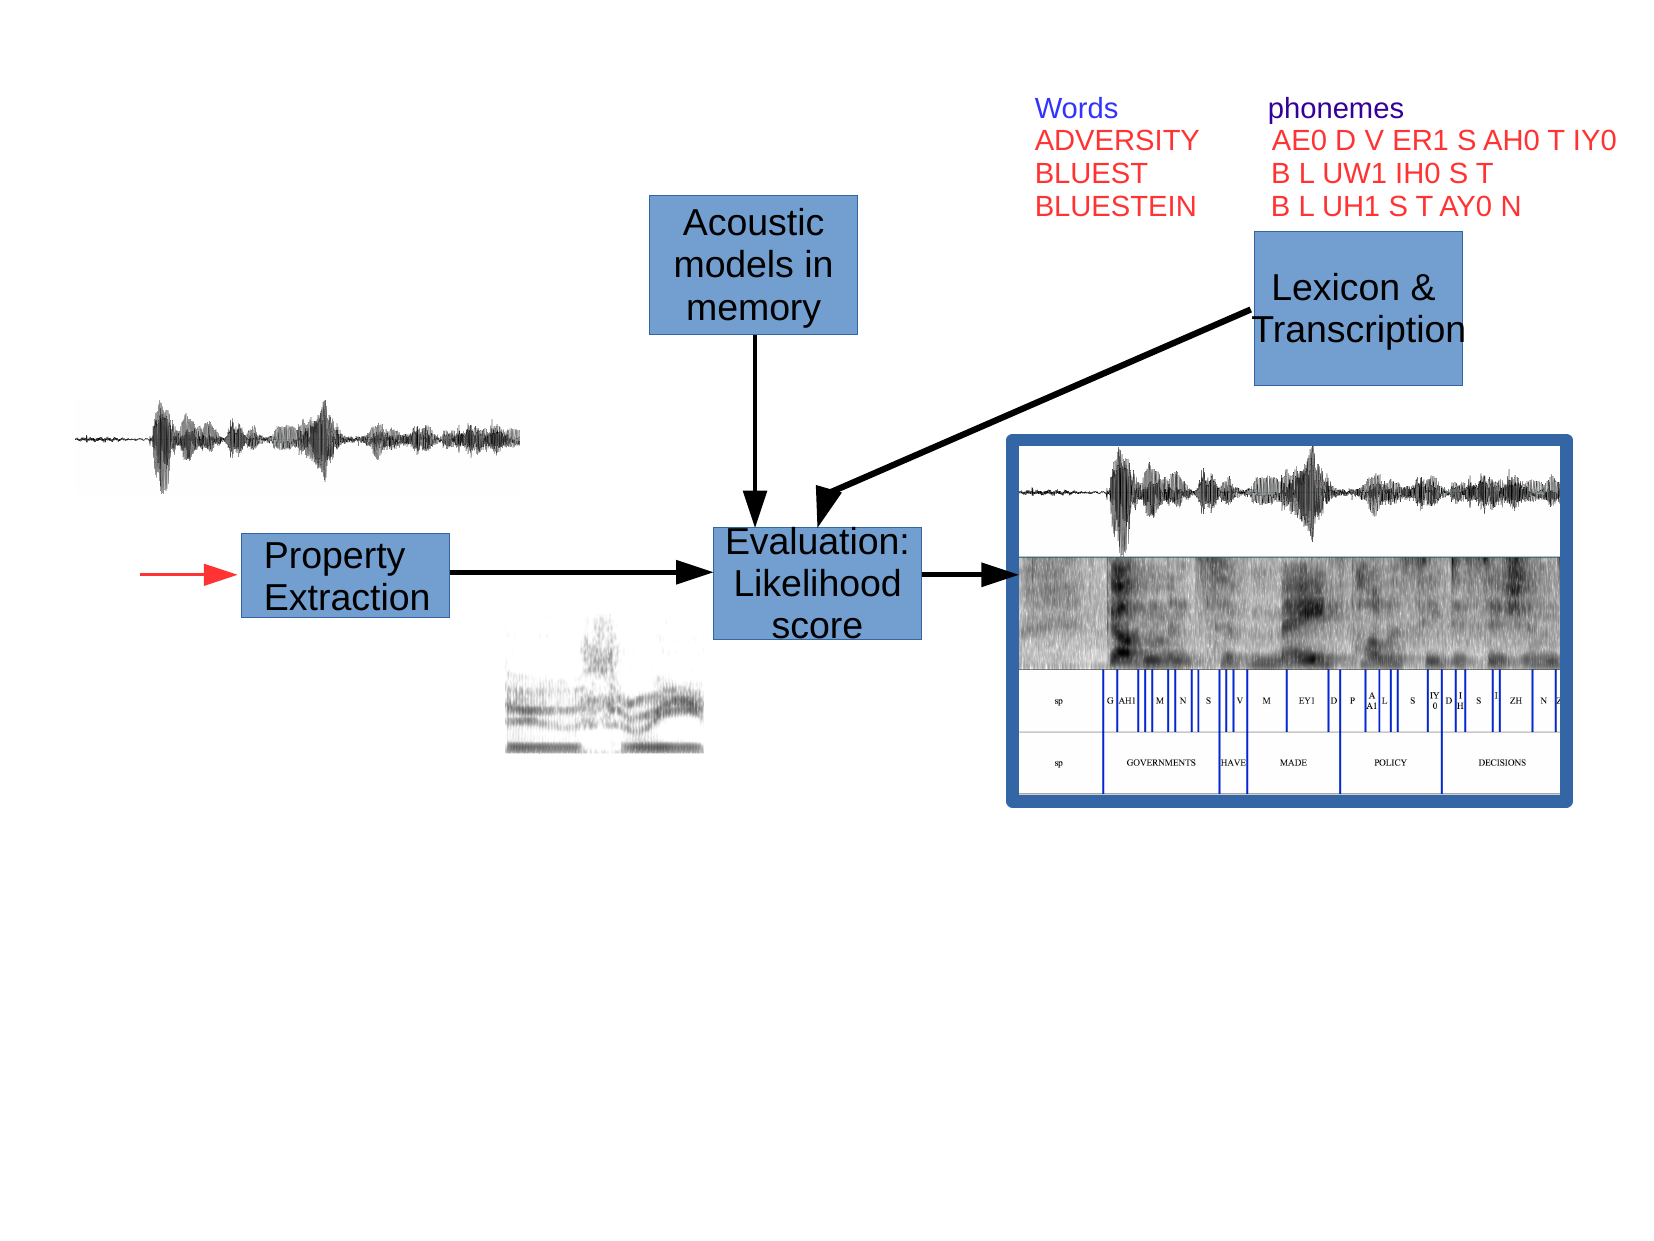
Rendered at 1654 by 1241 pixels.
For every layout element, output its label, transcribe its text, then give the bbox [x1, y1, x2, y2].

picture [75, 400, 520, 494]
text_box Evaluation: Likelihood score [713, 527, 922, 640]
text_box Words phonemes ADVERSITY AE0 D V ER1 S AH0 T IY0 BLUEST B L UW1 IH0 S T BLUESTEIN B L UH1 S T AY0 N [1020, 84, 1654, 376]
picture [505, 614, 704, 754]
text_box [241, 533, 249, 618]
picture [1018, 446, 1561, 796]
text_box Lexicon & Transcription [1254, 231, 1463, 386]
text_box Acoustic models in memory [649, 195, 858, 335]
text_box Property Extraction [249, 527, 475, 676]
